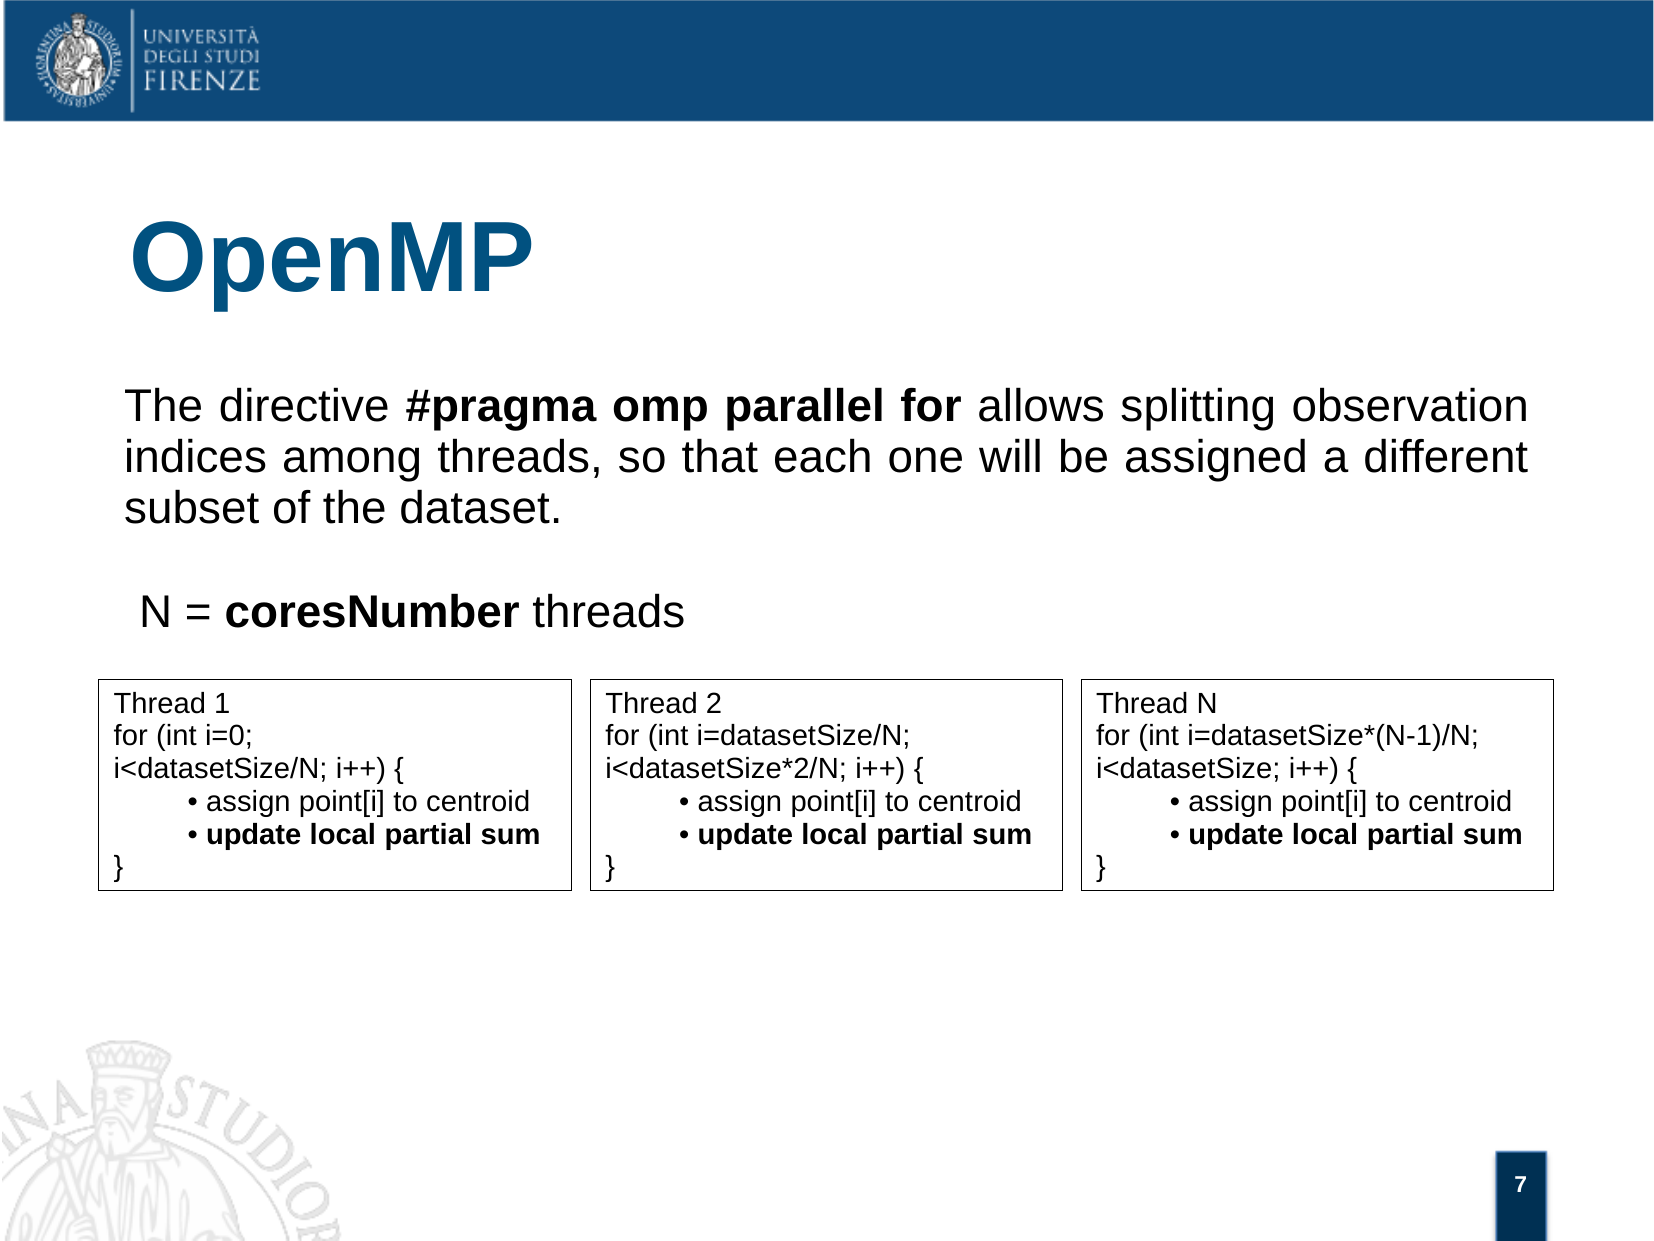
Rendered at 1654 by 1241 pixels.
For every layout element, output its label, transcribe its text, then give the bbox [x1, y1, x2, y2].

text_box Thread 2 for (int i=datasetSize/N; i<datasetSize*2/N; i++) { • assign point[i] to centroid • update local partial sum } [590, 679, 1063, 891]
text_box Thread 1 for (int i=0; i<datasetSize/N; i++) { • assign point[i] to centroid • update local partial sum } [98, 679, 572, 891]
text_box The directive #pragma omp parallel for allows splitting observation indices among threads, so that each one will be assigned a different subset of the dataset. [124, 379, 1530, 534]
text_box 7 [1505, 1160, 1536, 1208]
text_box N = coresNumber threads [124, 578, 709, 645]
picture [2, 0, 1654, 1241]
text_box OpenMP [129, 134, 993, 323]
text_box Thread N for (int i=datasetSize*(N-1)/N; i<datasetSize; i++) { • assign point[i] to centroid • update local partial sum } [1081, 679, 1554, 891]
